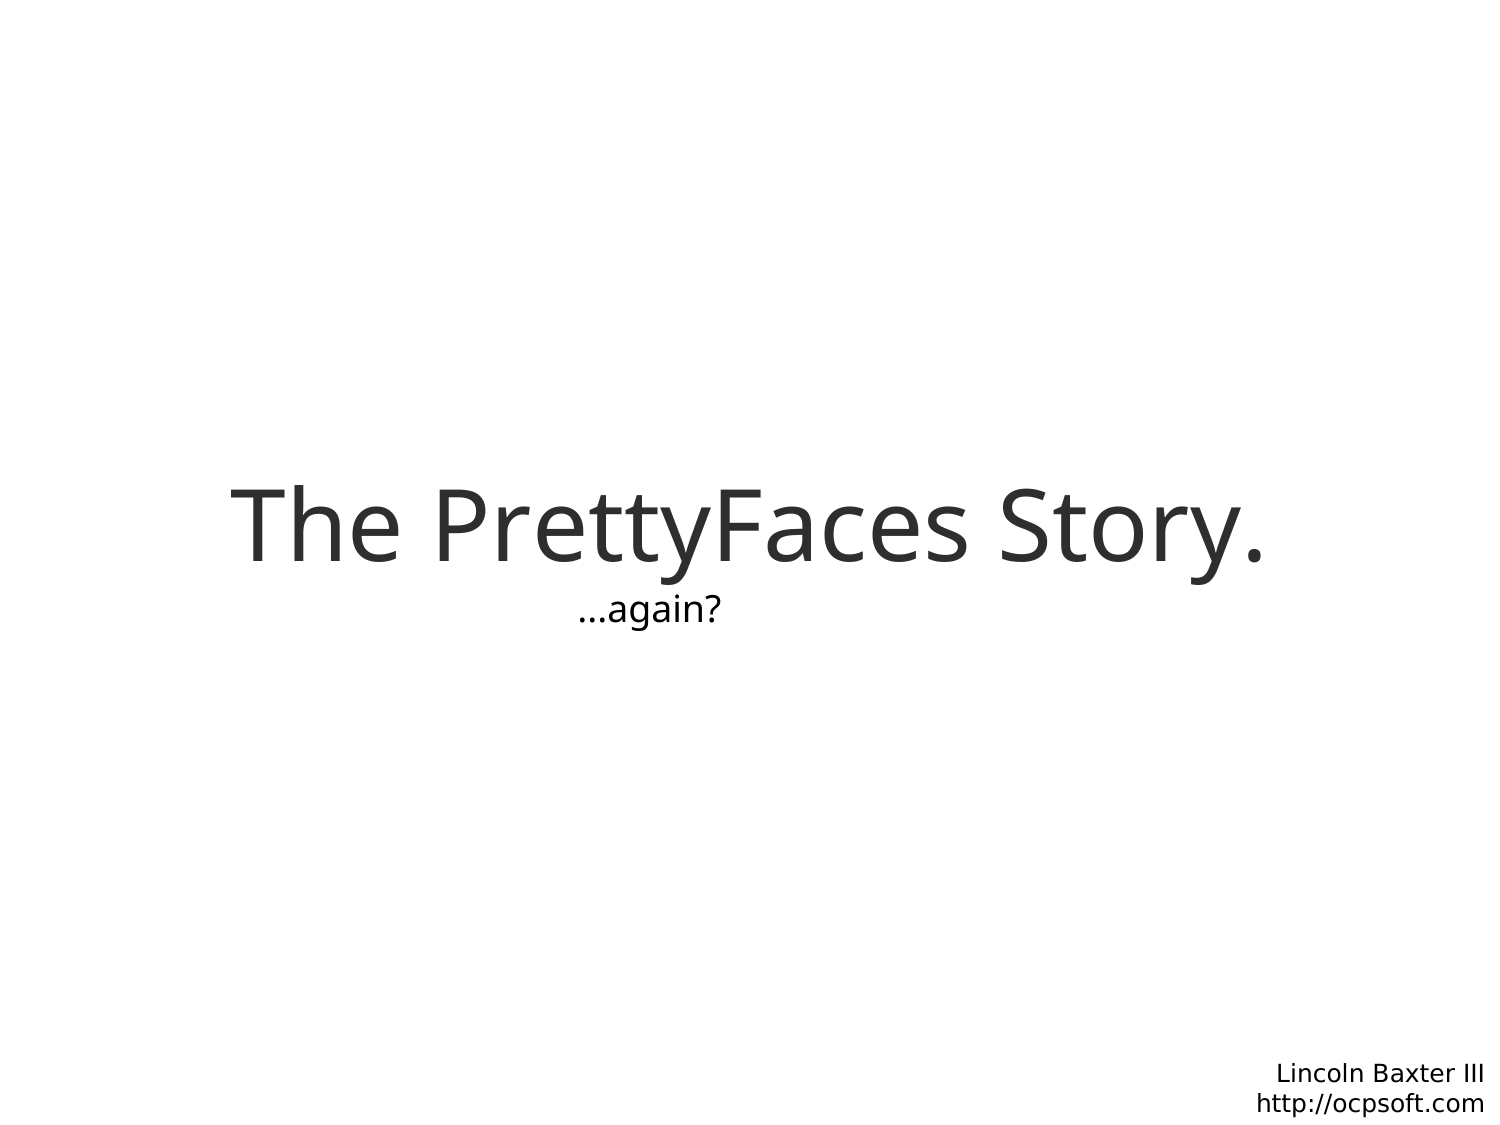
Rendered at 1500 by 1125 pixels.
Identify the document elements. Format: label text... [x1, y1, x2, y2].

subtitle The PrettyFaces Story. [75, 112, 1425, 931]
text_box ...again? [562, 577, 788, 638]
